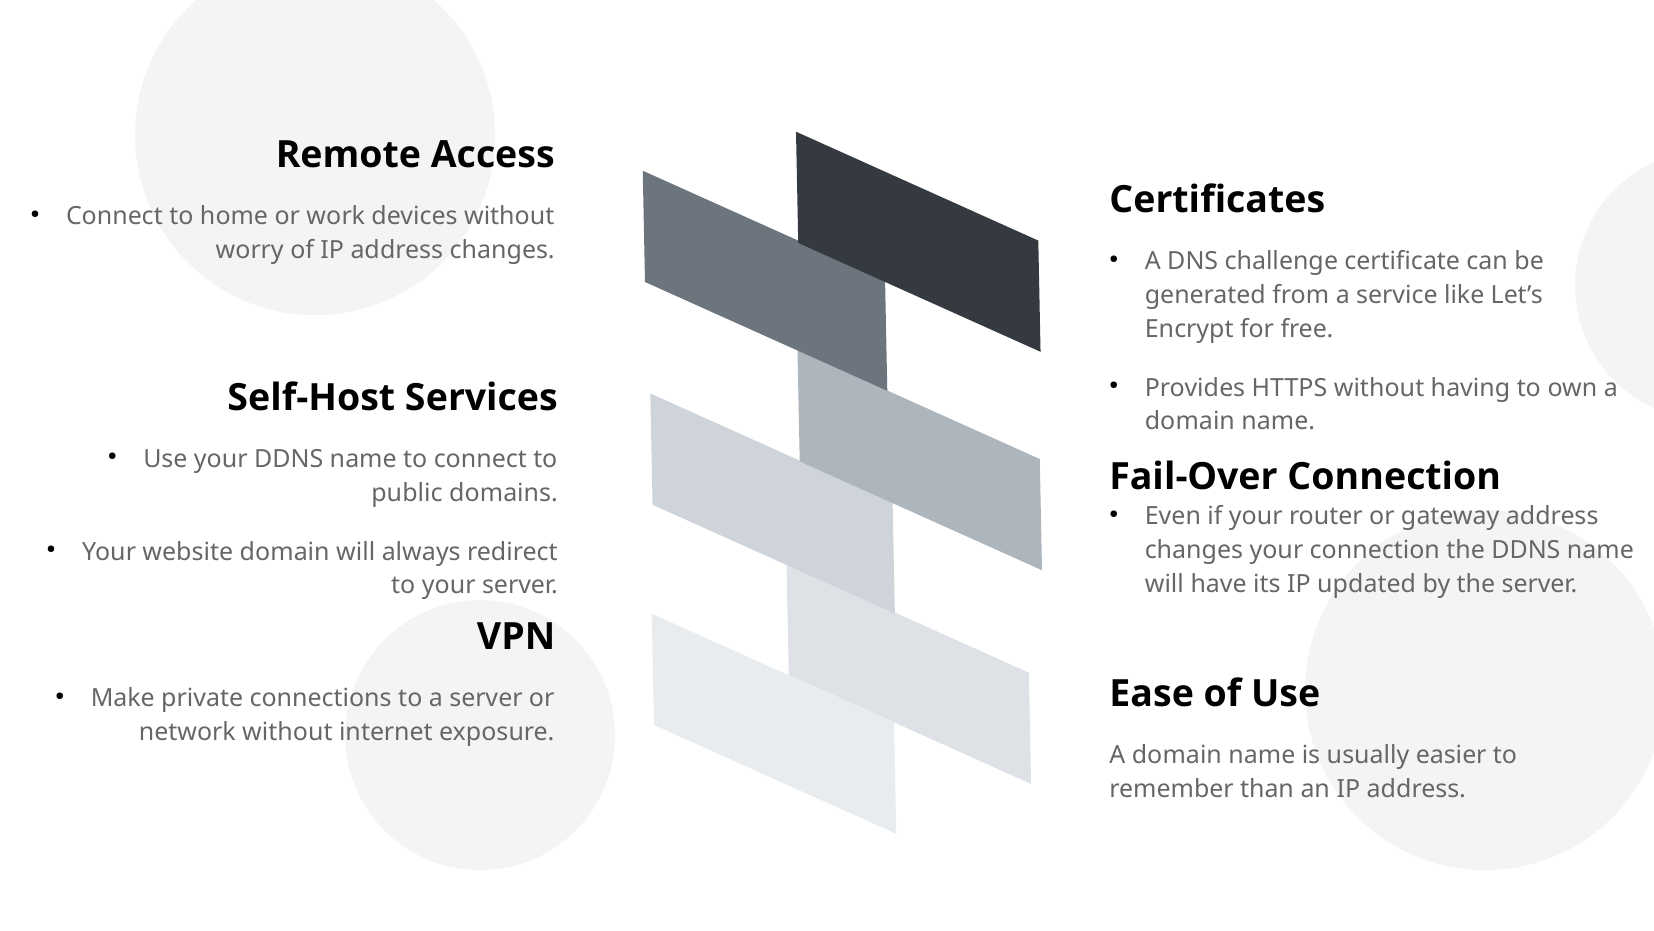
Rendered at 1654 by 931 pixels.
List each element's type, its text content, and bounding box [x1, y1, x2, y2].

text_box Ease of Use [1094, 667, 1501, 730]
text_box Make private connections to a server or network without internet exposure. [15, 672, 571, 882]
text_box Fail-Over Connection [1094, 445, 1576, 510]
text_box A DNS challenge certificate can be generated from a service like Let’s Encrypt for free. Provides HTTPS without having to own a domain name. [1094, 235, 1650, 445]
text_box VPN [240, 602, 571, 668]
text_box Self-Host Services [187, 362, 574, 433]
text_box Certificates [1094, 165, 1425, 231]
text_box Connect to home or work devices without worry of IP address changes. [15, 190, 571, 366]
text_box A domain name is usually easier to remember than an IP address. [1094, 729, 1650, 853]
text_box Remote Access [240, 120, 571, 186]
text_box Even if your router or gateway address changes your connection the DDNS name will have its IP updated by the server. [1094, 490, 1650, 667]
text_box Use your DDNS name to connect to public domains. Your website domain will always redirect to your server. [18, 432, 574, 609]
